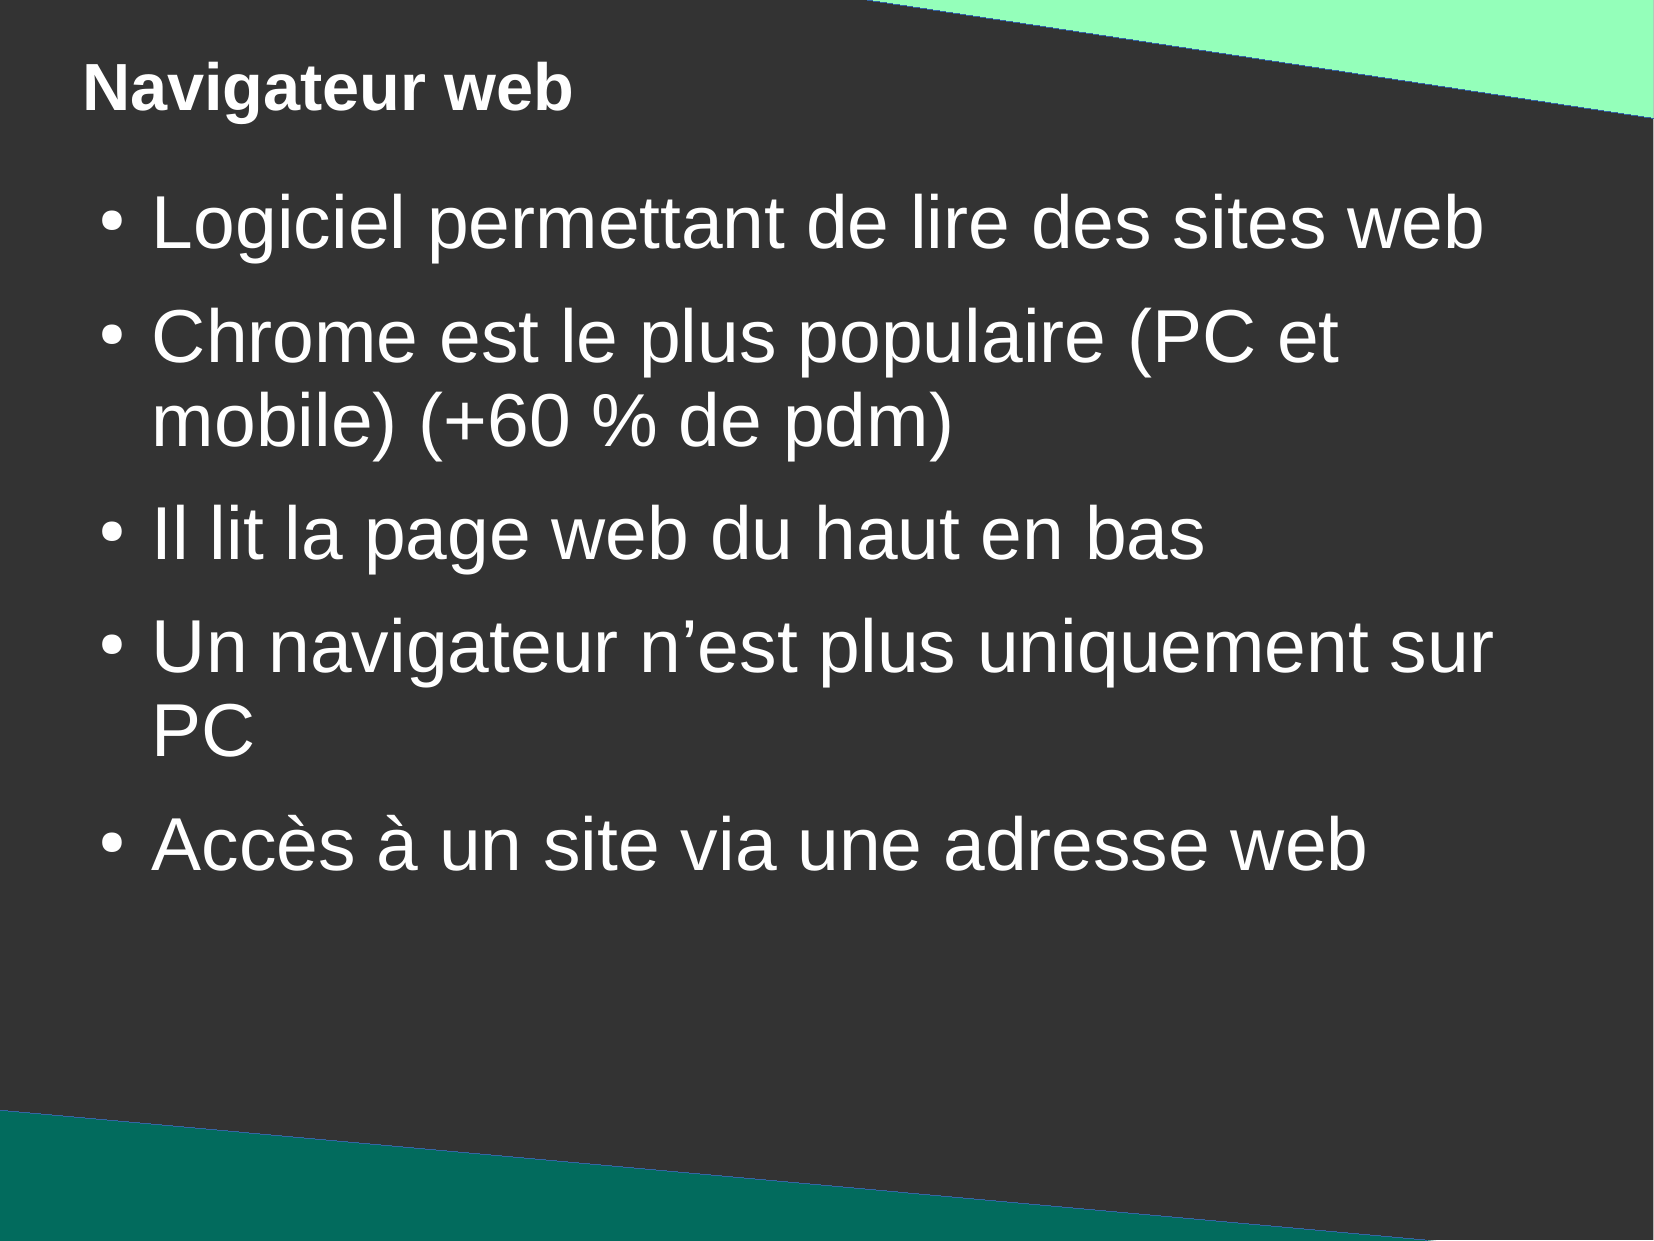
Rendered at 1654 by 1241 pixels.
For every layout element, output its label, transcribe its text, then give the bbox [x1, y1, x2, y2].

title Navigateur web [82, 49, 1571, 153]
text_box [867, 0, 1654, 119]
list Logiciel permettant de lire des sites web Chrome est le plus populaire (PC et mobile) (+60 % de pdm) Il lit la page web du haut en bas Un navigateur n’est plus uniquement sur PC Accès à un site via une adresse web [81, 180, 1606, 901]
